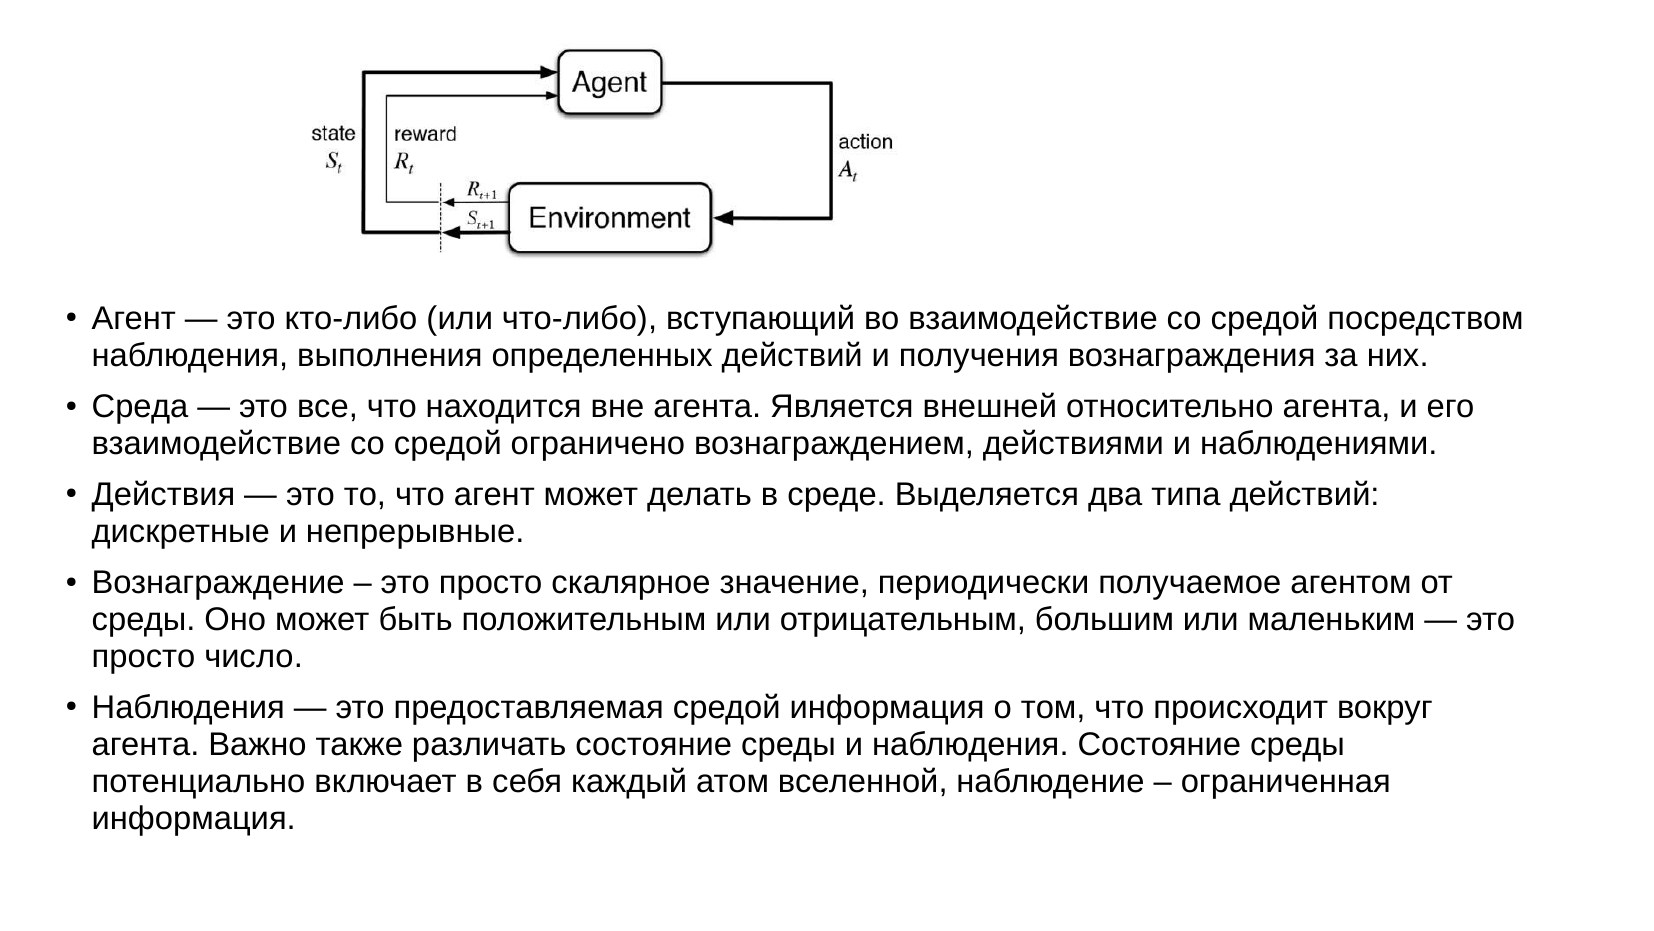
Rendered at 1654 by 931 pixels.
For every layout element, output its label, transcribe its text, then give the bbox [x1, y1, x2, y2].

picture [290, 29, 901, 265]
list Агент — это кто-либо (или что-либо), вступающий во взаимодействие со средой посредством наблюдения, выполнения определенных действий и получения вознаграждения за них. Среда — это все, что находится вне агента. Является внешней относительно агента, и его взаимодействие со средой ограничено вознаграждением, действиями и наблюдениями. Действия — это то, что агент может делать в среде. Выделяется два типа действий: дискретные и непрерывные. Вознаграждение – это просто скалярное значение, периодически получаемое агентом от среды. Оно может быть положительным или отрицательным, большим или маленьким — это просто число. Наблюдения — это предоставляемая средой информация о том, что происходит вокруг агента. Важно также различать состояние среды и наблюдения. Состояние среды потенциально включает в себя каждый атом вселенной, наблюдение – ограниченная информация. [56, 300, 1546, 856]
